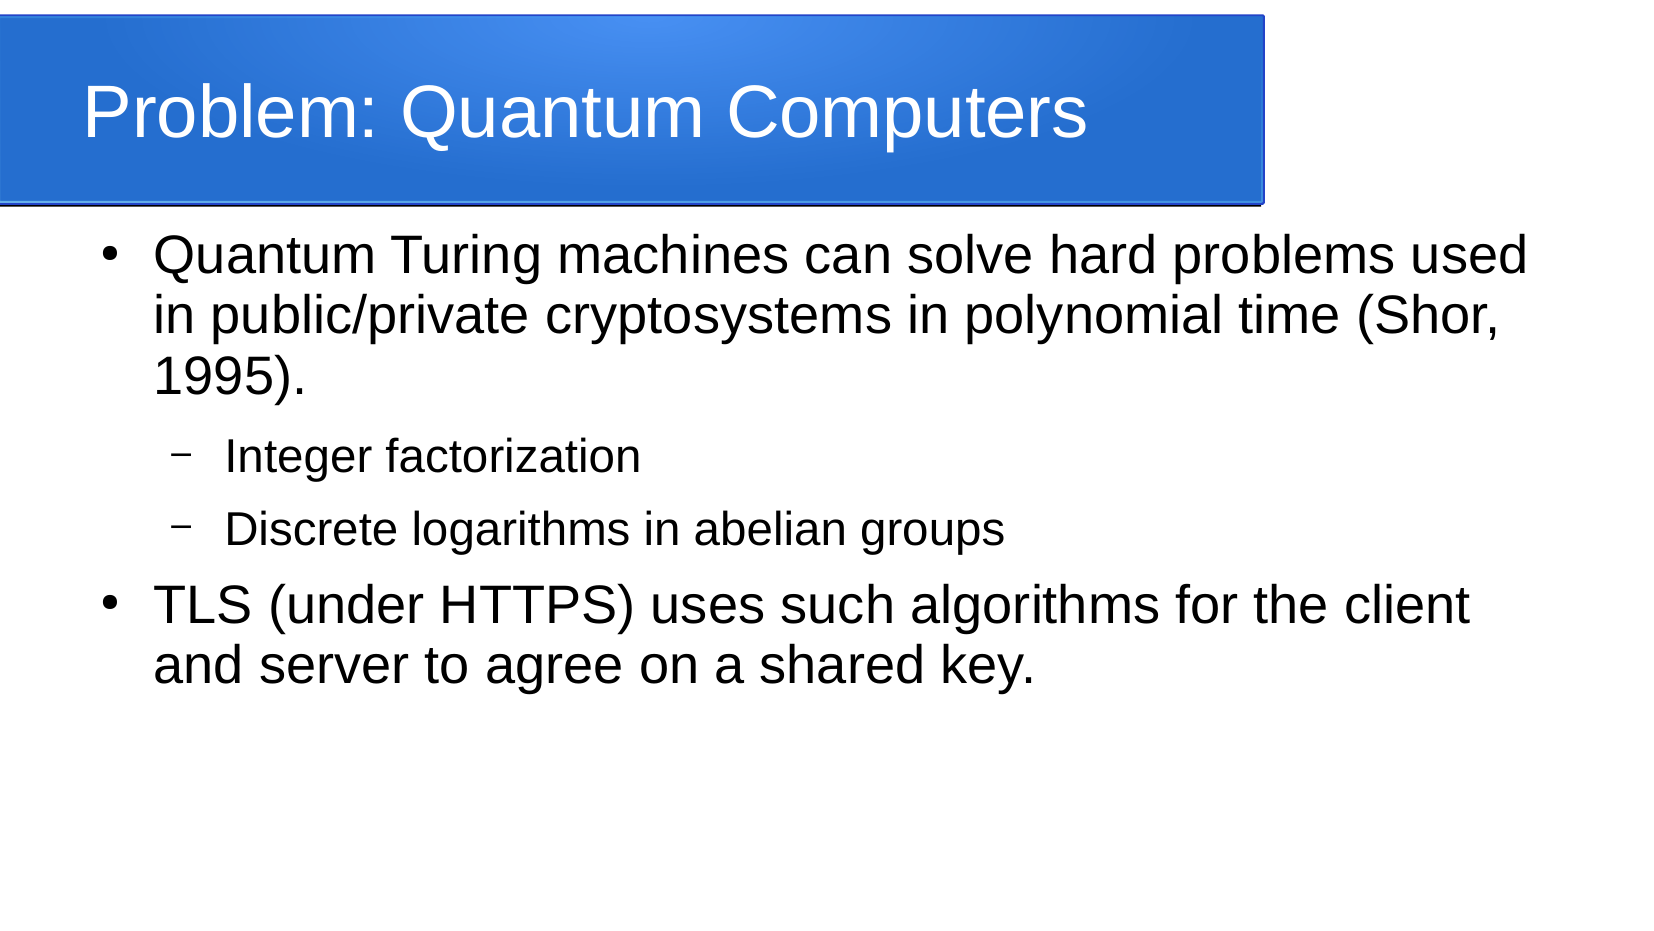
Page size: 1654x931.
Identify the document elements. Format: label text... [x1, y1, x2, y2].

list Quantum Turing machines can solve hard problems used in public/private cryptosystems in polynomial time (Shor, 1995). Integer factorization Discrete logarithms in abelian groups TLS (under HTTPS) uses such algorithms for the client and server to agree on a shared key. [82, 224, 1571, 764]
title Problem: Quantum Computers [82, 35, 1235, 189]
